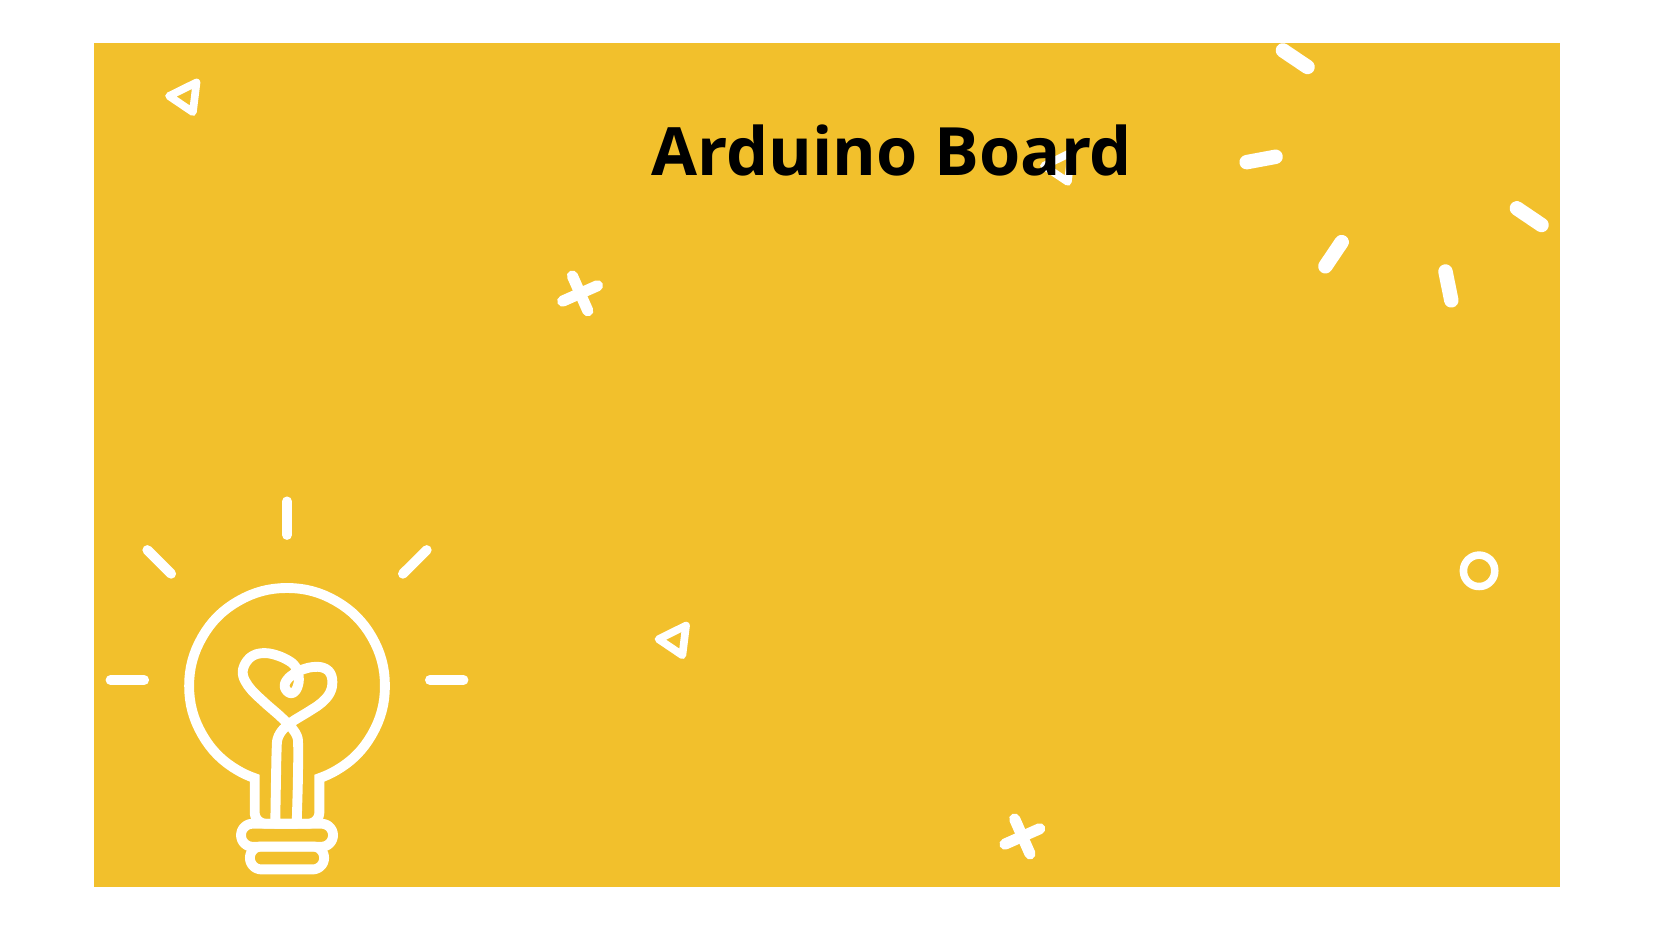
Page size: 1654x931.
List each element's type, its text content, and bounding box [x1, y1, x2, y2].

text_box Arduino Board [324, 59, 1477, 241]
